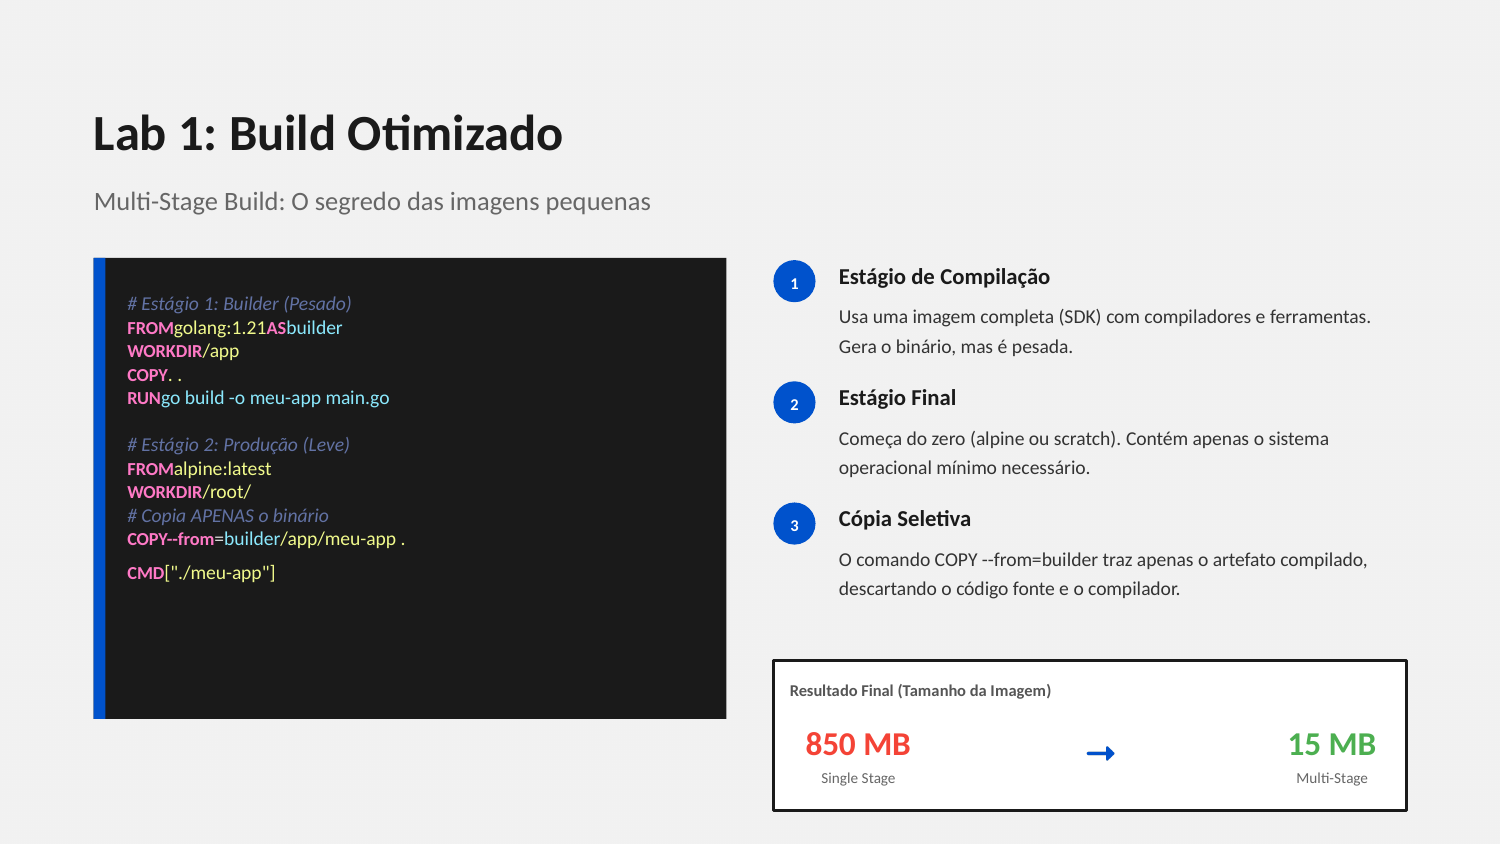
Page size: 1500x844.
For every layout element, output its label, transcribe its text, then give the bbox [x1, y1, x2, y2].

text_box Estágio Final [839, 378, 957, 411]
picture [0, 0, 1500, 844]
text_box [777, 260, 812, 269]
text_box [773, 660, 1407, 811]
text_box [777, 414, 812, 424]
text_box O comando COPY --from=builder traz apenas o artefato compilado, descartando o código fonte e o compilador. [838, 541, 1407, 600]
text_box 850 MB [805, 716, 912, 762]
text_box 15 MB [1287, 716, 1377, 762]
text_box Lab 1: Build Otimizado [93, 93, 565, 161]
text_box 2 [773, 390, 816, 414]
text_box Usa uma imagem completa (SDK) com compiladores e ferramentas. Gera o binário, mas é pesada. [838, 298, 1407, 358]
text_box [777, 536, 812, 545]
text_box [777, 381, 812, 390]
text_box Multi-Stage [1296, 767, 1368, 787]
text_box Multi-Stage Build: O segredo das imagens pequenas [93, 181, 652, 216]
text_box # Estágio 1: Builder (Pesado) FROMgolang:1.21ASbuilder WORKDIR/app COPY. . RUNgo build -o meu-app main.go # Estágio 2: Produção (Leve) FROMalpine:latest WORKDIR/root/ # Copia APENAS o binário COPY--from=builder/app/meu-app . CMD["./meu-app"] [93, 257, 727, 617]
text_box 3 [773, 512, 816, 536]
text_box Resultado Final (Tamanho da Imagem) [789, 676, 1052, 700]
text_box Começa do zero (alpine ou scratch). Contém apenas o sistema operacional mínimo necessário. [838, 419, 1407, 479]
text_box Cópia Seletiva [839, 500, 972, 532]
text_box Estágio de Compilação [839, 257, 1051, 290]
text_box [93, 617, 727, 719]
text_box [777, 293, 812, 303]
text_box [776, 502, 812, 512]
text_box 1 [773, 269, 816, 293]
text_box Single Stage [821, 767, 896, 787]
